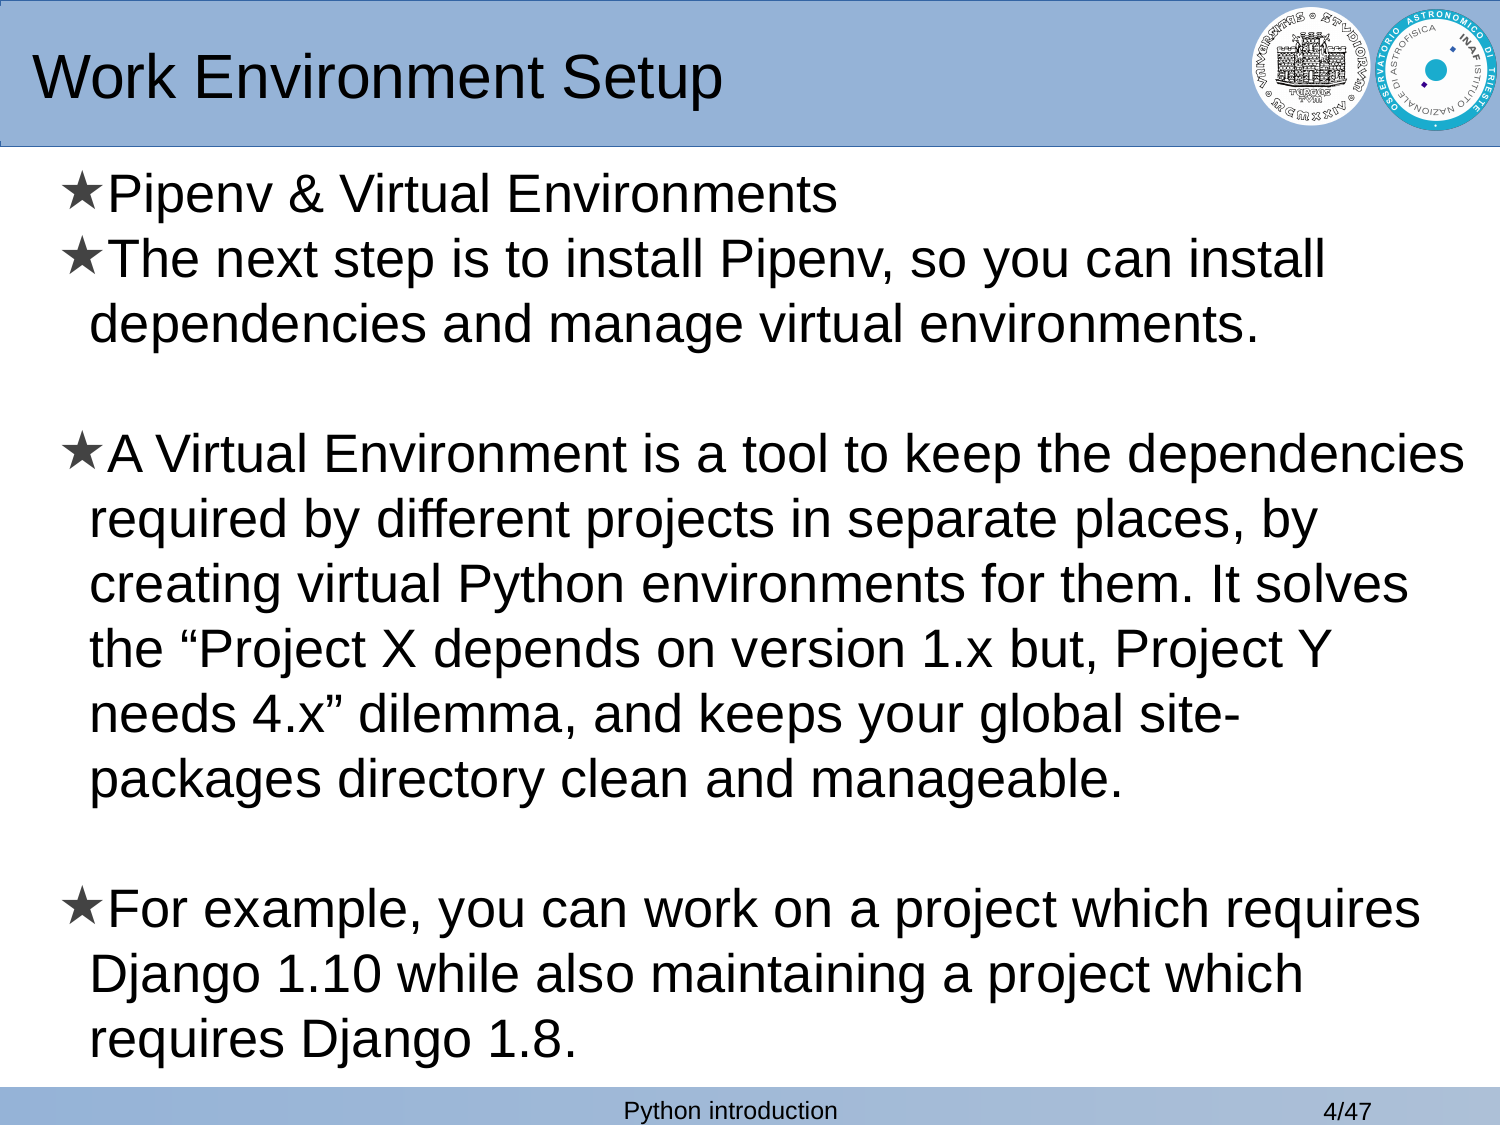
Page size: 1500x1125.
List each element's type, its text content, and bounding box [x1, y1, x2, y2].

picture [1252, 0, 1500, 156]
text_box Work Environment Setup [0, 5, 1243, 141]
list Pipenv & Virtual Environments The next step is to install Pipenv, so you can install dependencies and manage virtual environments. A Virtual Environment is a tool to keep the dependencies required by different projects in separate places, by creating virtual Python environments for them. It solves the “Project X depends on version 1.x but, Project Y needs 4.x” dilemma, and keeps your global site-packages directory clean and manageable. For example, you can work on a project which requires Django 1.10 while also maintaining a project which requires Django 1.8. [0, 150, 1491, 1024]
